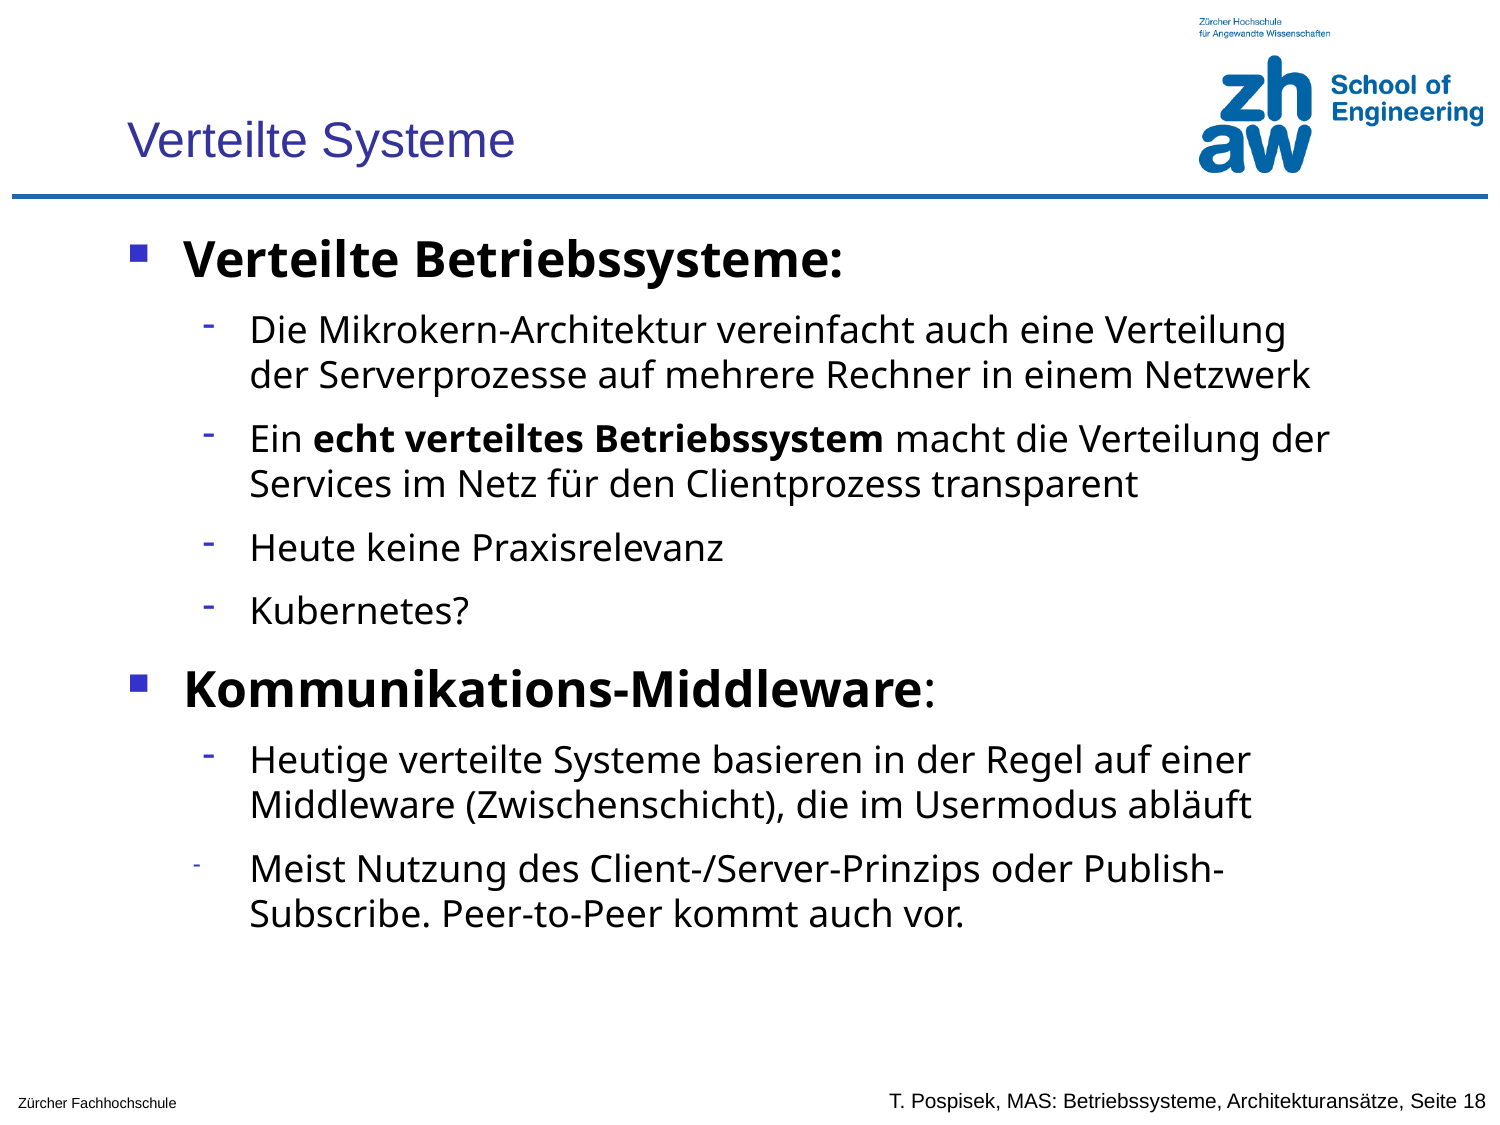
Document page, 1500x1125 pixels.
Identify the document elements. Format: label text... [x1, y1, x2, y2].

title Verteilte Systeme [112, 50, 1391, 175]
picture [1199, 18, 1483, 173]
list Verteilte Betriebssysteme: Die Mikrokern-Architektur vereinfacht auch eine Verteilung der Serverprozesse auf mehrere Rechner in einem Netzwerk Ein echt verteiltes Betriebssystem macht die Verteilung der Services im Netz für den Clientprozess transparent Heute keine Praxisrelevanz Kubernetes? Kommunikations-Middleware: Heutige verteilte Systeme basieren in der Regel auf einer Middleware (Zwischenschicht), die im Usermodus abläuft Meist Nutzung des Client-/Server-Prinzips oder Publish-Subscribe. Peer-to-Peer kommt auch vor. [112, 219, 1363, 895]
